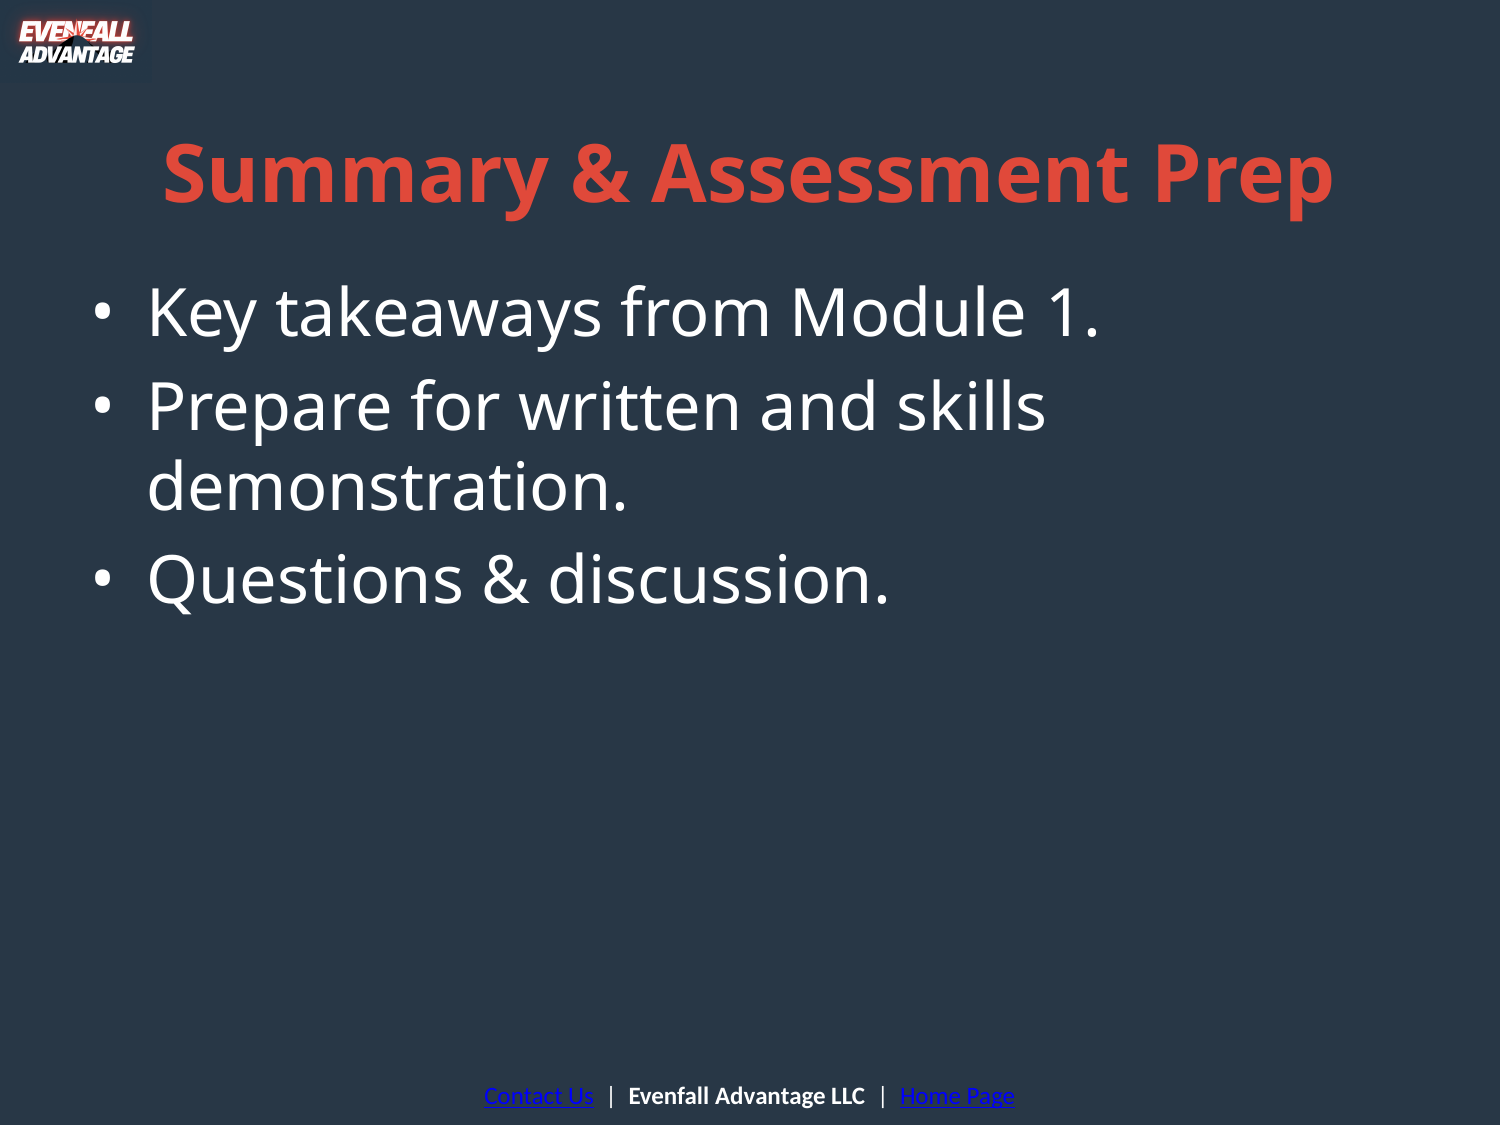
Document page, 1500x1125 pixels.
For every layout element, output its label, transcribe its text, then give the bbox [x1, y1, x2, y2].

title Summary & Assessment Prep [75, 76, 1425, 262]
list Key takeaways from Module 1. Prepare for written and skills demonstration. Questions & discussion. [75, 262, 1425, 1005]
picture [0, 0, 152, 83]
